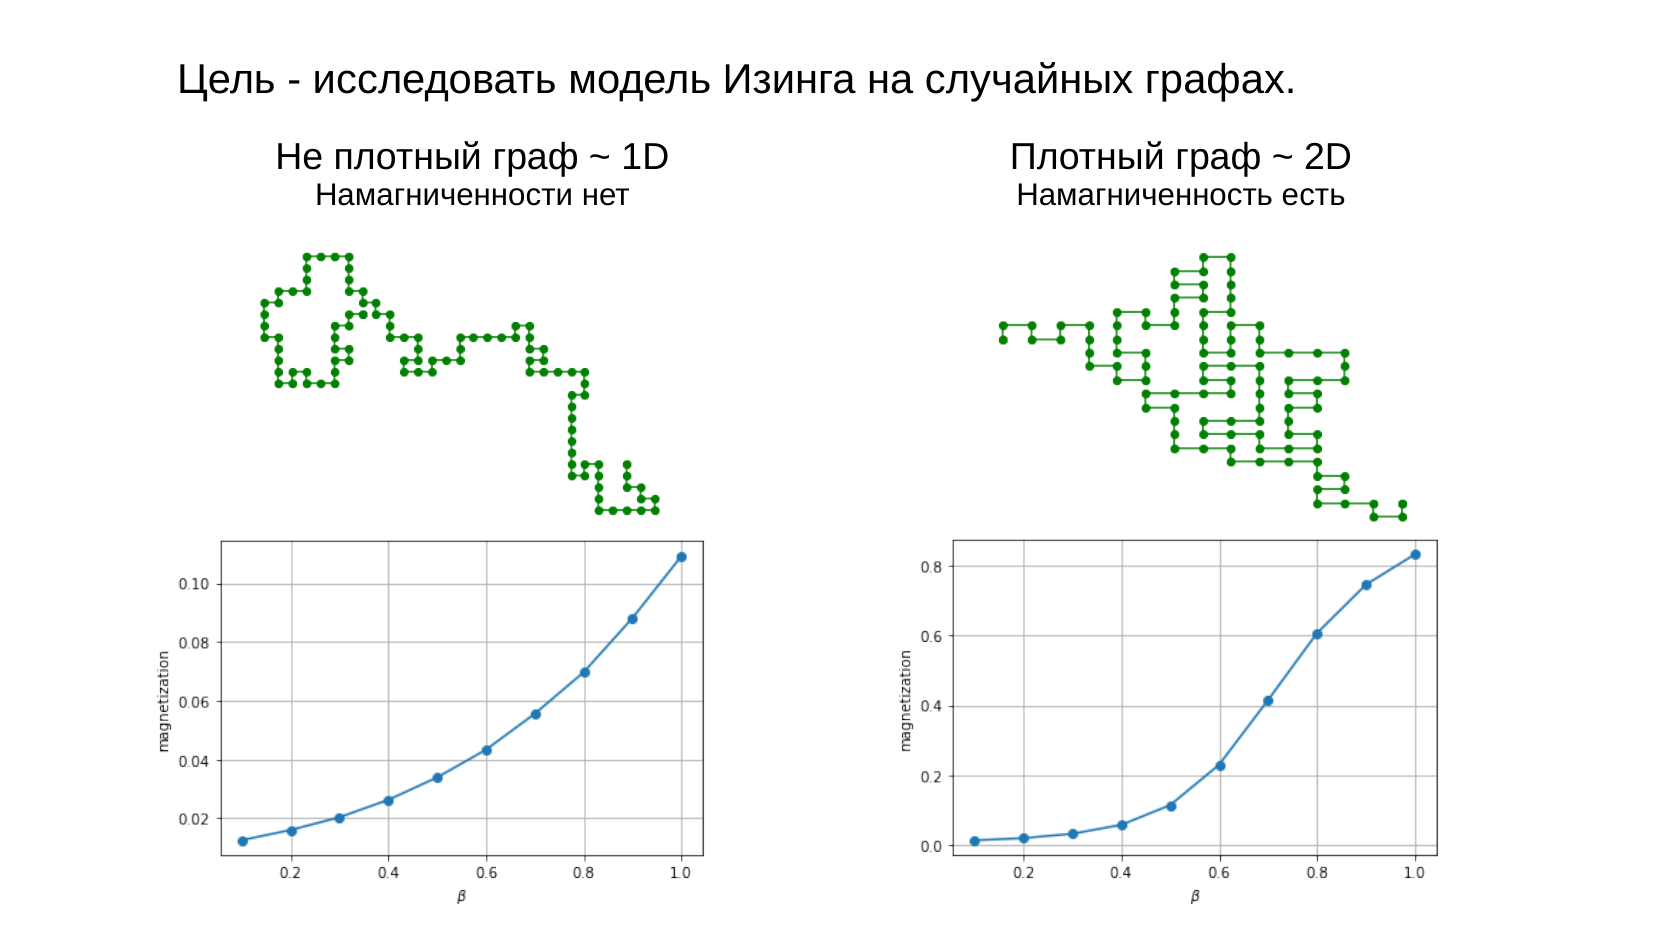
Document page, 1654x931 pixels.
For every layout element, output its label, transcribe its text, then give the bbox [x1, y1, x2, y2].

text_box Плотный граф ~ 2D Намагниченность есть [885, 127, 1477, 220]
text_box Не плотный граф ~ 1D Намагниченности нет [177, 127, 768, 220]
subtitle Цель - исследовать модель Изинга на случайных графах. [177, 29, 1430, 128]
picture [147, 236, 713, 916]
picture [889, 236, 1447, 916]
